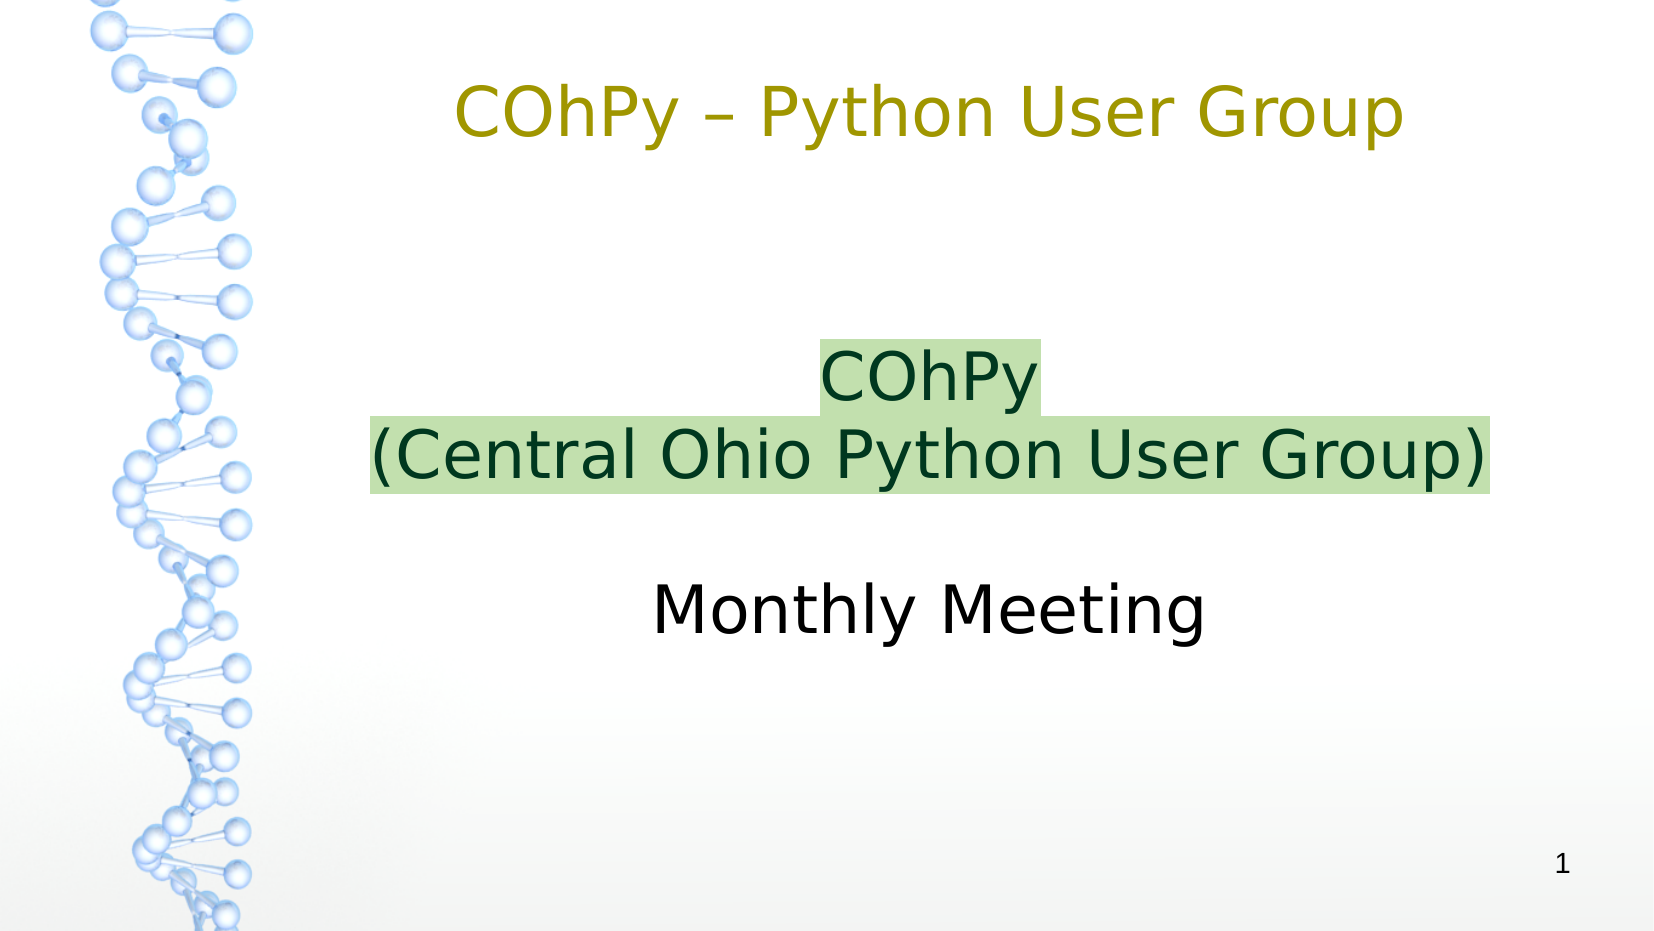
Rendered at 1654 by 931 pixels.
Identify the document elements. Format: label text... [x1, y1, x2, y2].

picture [0, 0, 1654, 931]
subtitle COhPy (Central Ohio Python User Group) Monthly Meeting [265, 224, 1595, 764]
title COhPy – Python User Group [265, 35, 1595, 189]
